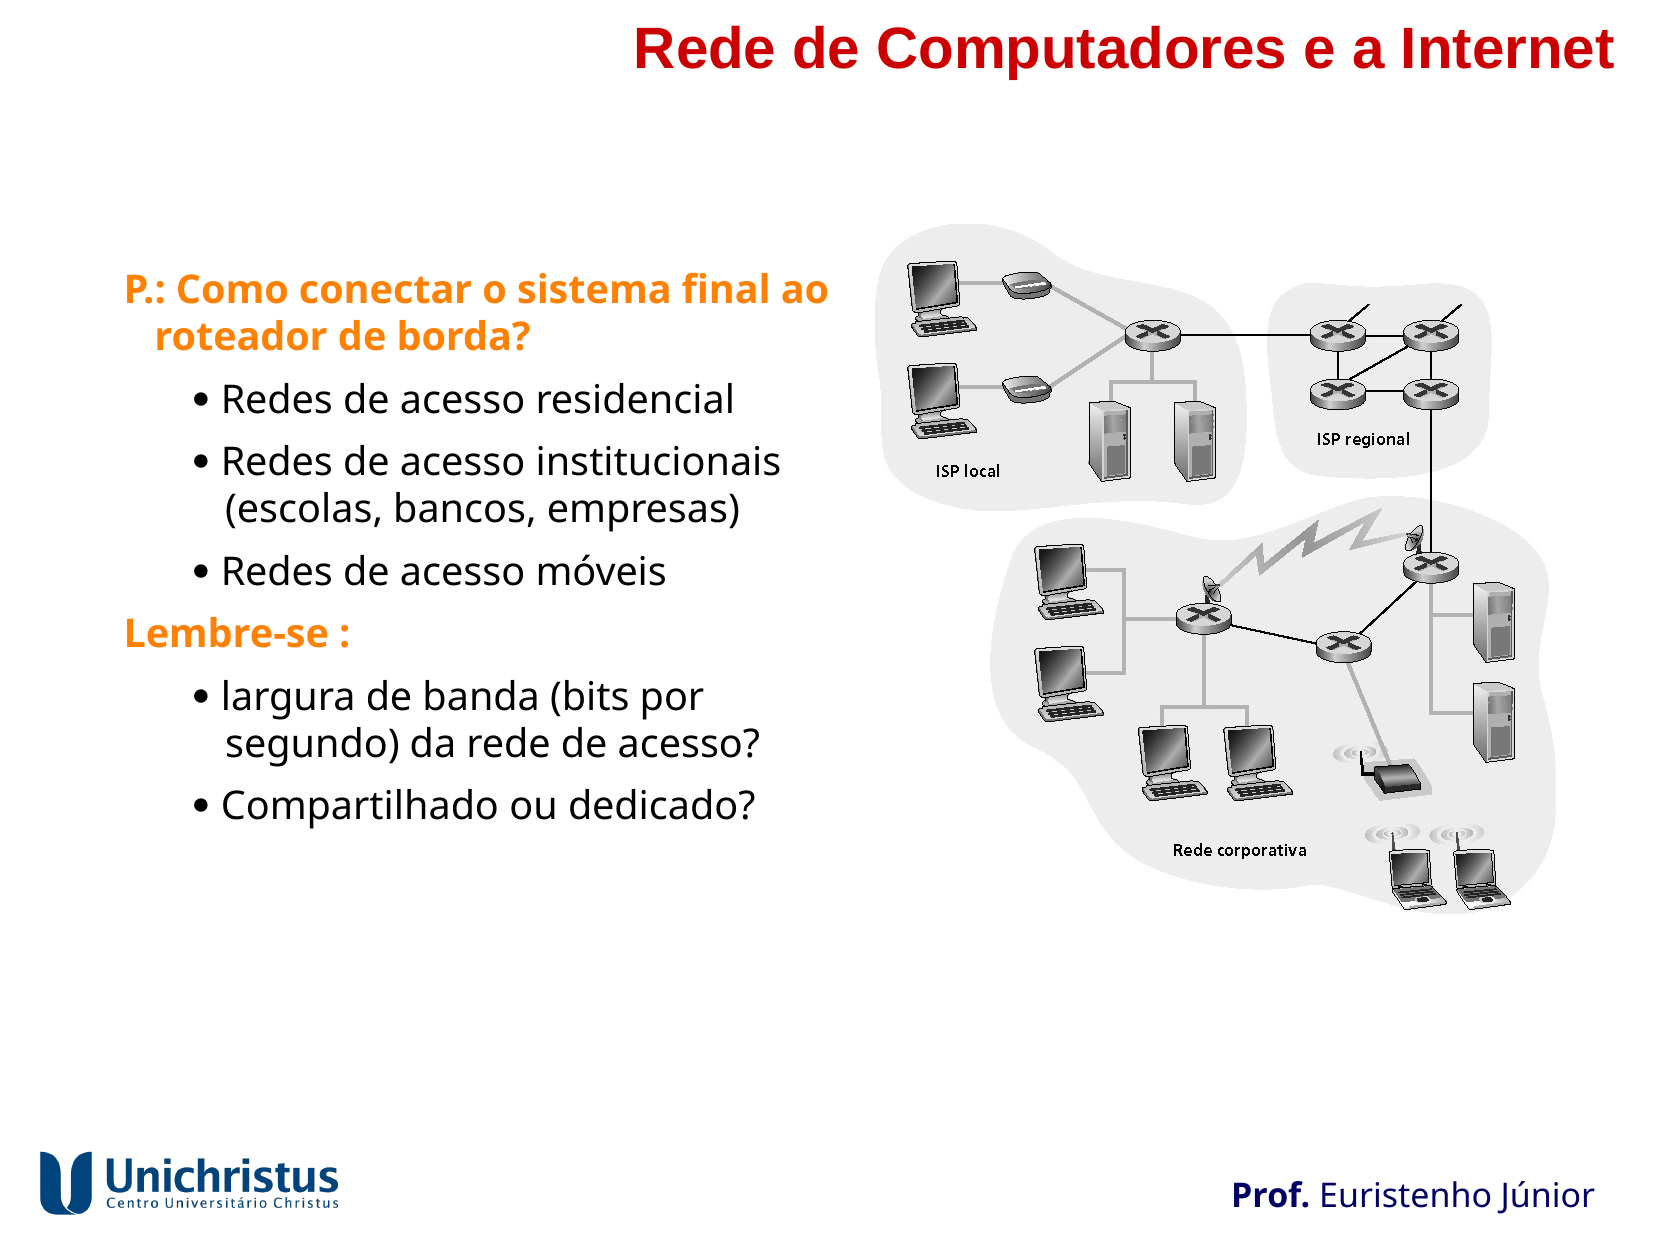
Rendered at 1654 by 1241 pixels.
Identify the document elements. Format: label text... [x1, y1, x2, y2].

text_box Rede de Computadores e a Internet [619, 8, 1654, 154]
list P.: Como conectar o sistema final ao roteador de borda?  Redes de acesso residencial  Redes de acesso institucionais (escolas, bancos, empresas)  Redes de acesso móveis Lembre-se :  largura de banda (bits por segundo) da rede de acesso?  Compartilhado ou dedicado? [108, 256, 859, 869]
text_box Prof. Euristenho Júnior [1216, 1163, 1654, 1224]
picture [35, 1148, 343, 1217]
picture [875, 224, 1556, 914]
